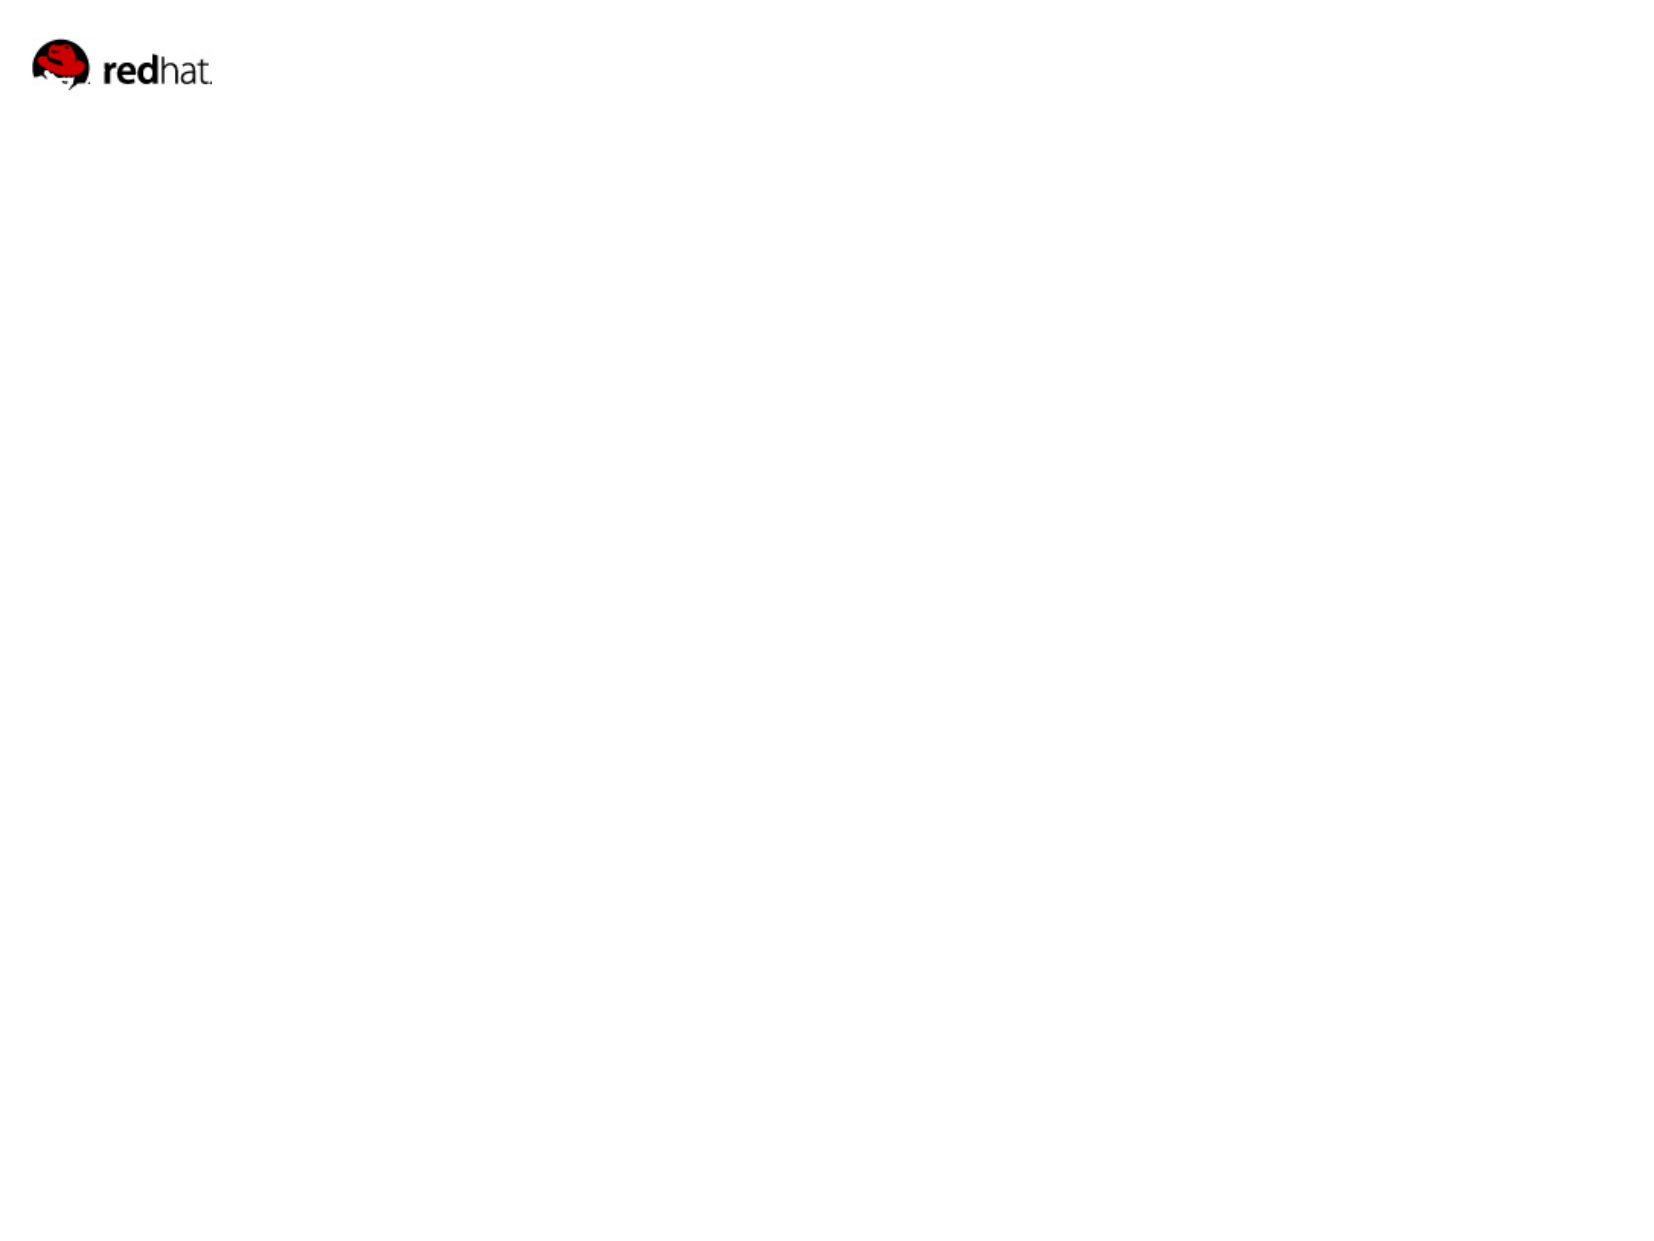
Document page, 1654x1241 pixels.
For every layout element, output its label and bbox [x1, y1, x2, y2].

picture [31, 37, 212, 98]
